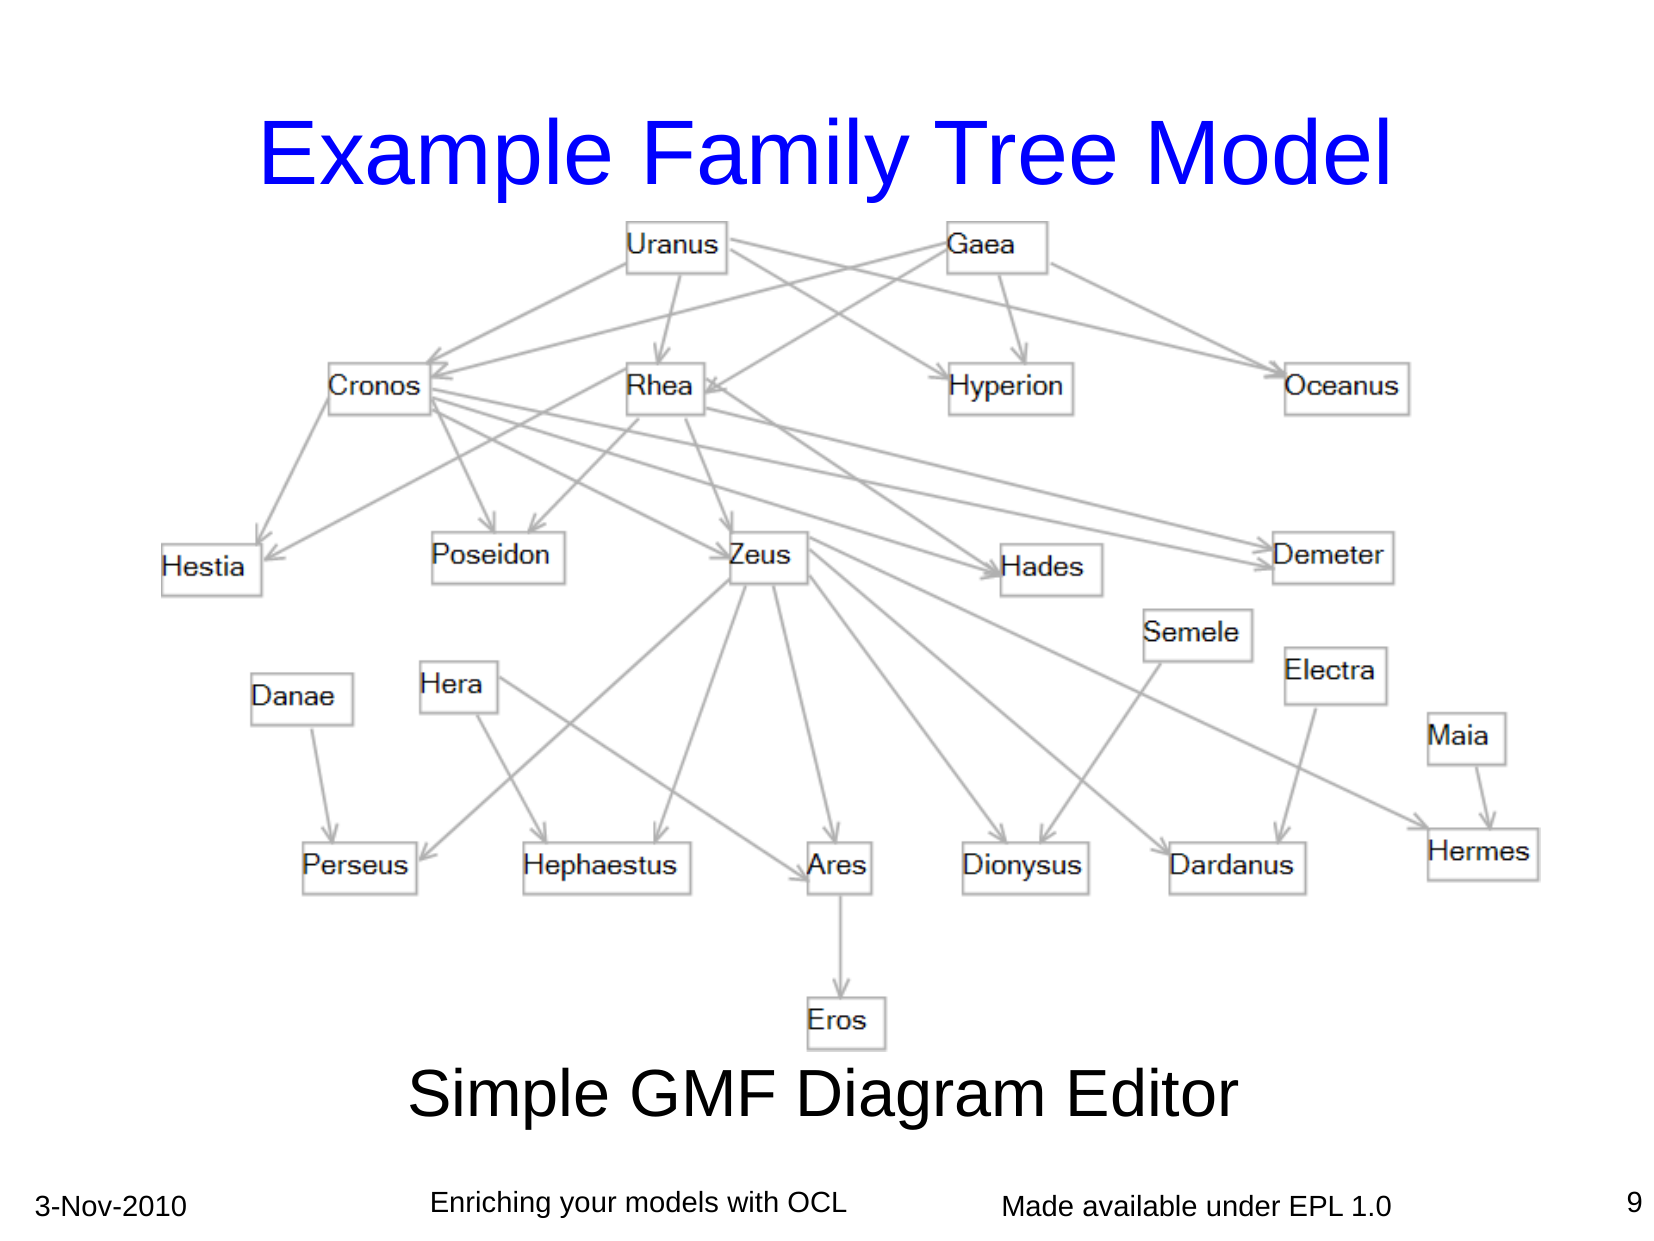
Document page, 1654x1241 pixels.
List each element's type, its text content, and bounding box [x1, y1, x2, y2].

list Simple GMF Diagram Editor [76, 1055, 1571, 1133]
picture [161, 221, 1541, 1052]
title Example Family Tree Model [82, 49, 1571, 257]
